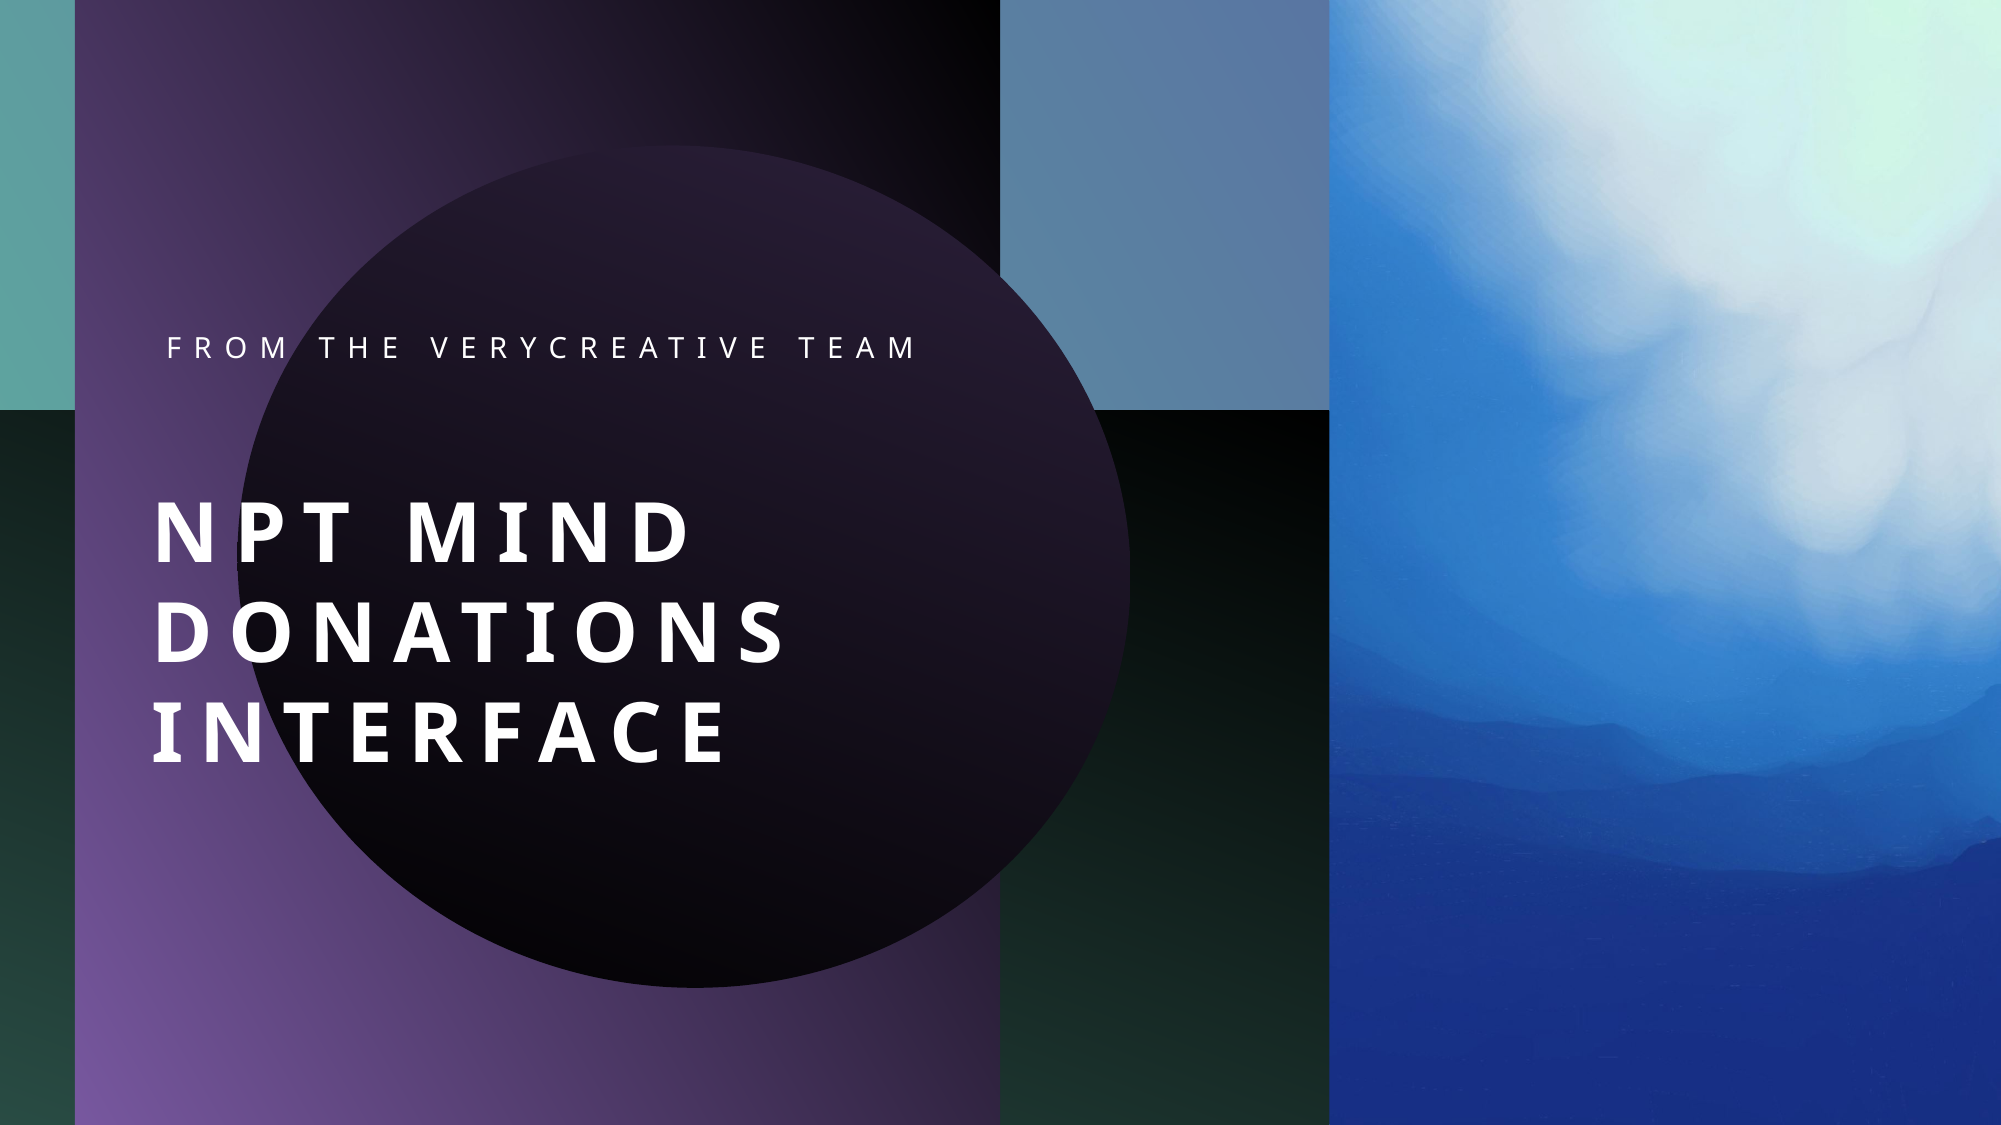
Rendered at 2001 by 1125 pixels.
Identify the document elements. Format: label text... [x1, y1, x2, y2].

text_box [0, 0, 1329, 1125]
subtitle From the VeryCreative team [150, 166, 1036, 372]
title NPT Mind Donations interface [150, 479, 1184, 971]
picture [1329, 0, 2000, 1125]
